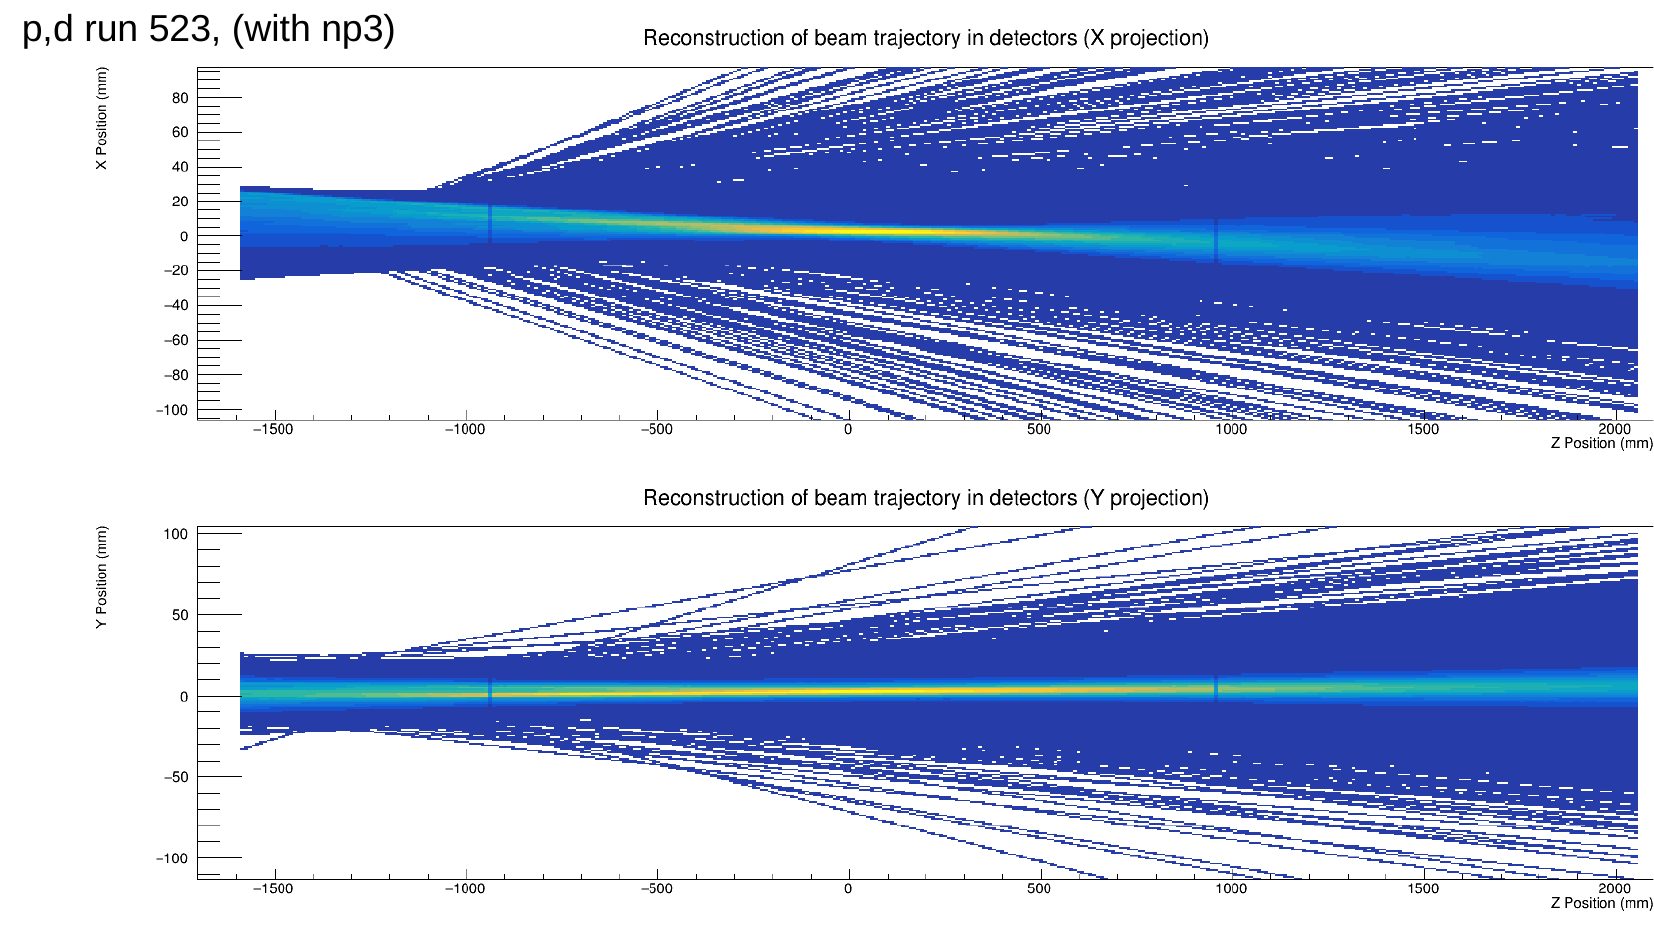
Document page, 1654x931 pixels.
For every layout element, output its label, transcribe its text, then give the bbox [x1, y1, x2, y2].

text_box p,d run 523, (with np3) [7, 0, 495, 141]
picture [7, 16, 1654, 919]
